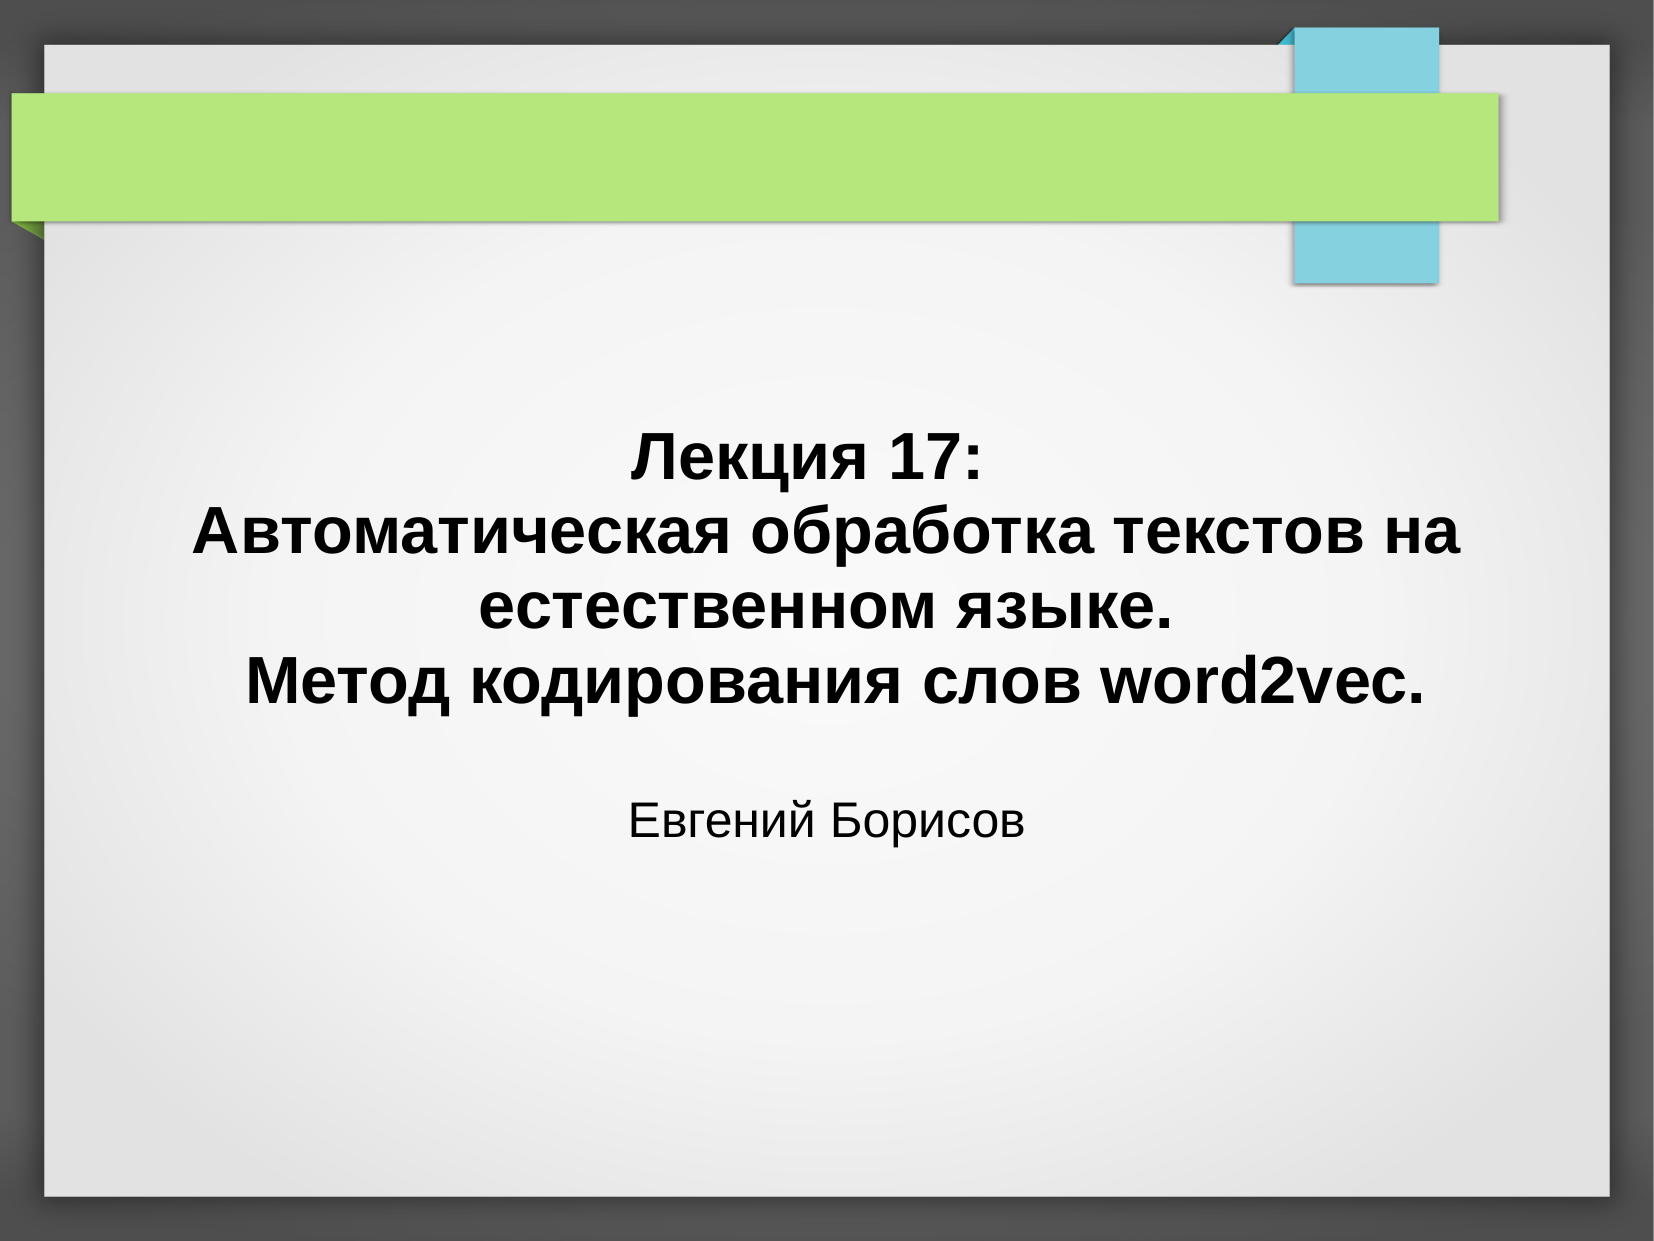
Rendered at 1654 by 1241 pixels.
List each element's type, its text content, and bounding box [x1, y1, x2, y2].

picture [0, 0, 1654, 1241]
subtitle Лекция 17: Автоматическая обработка текстов на естественном языке. Метод кодирования слов word2vec. Евгений Борисов [82, 290, 1571, 1010]
